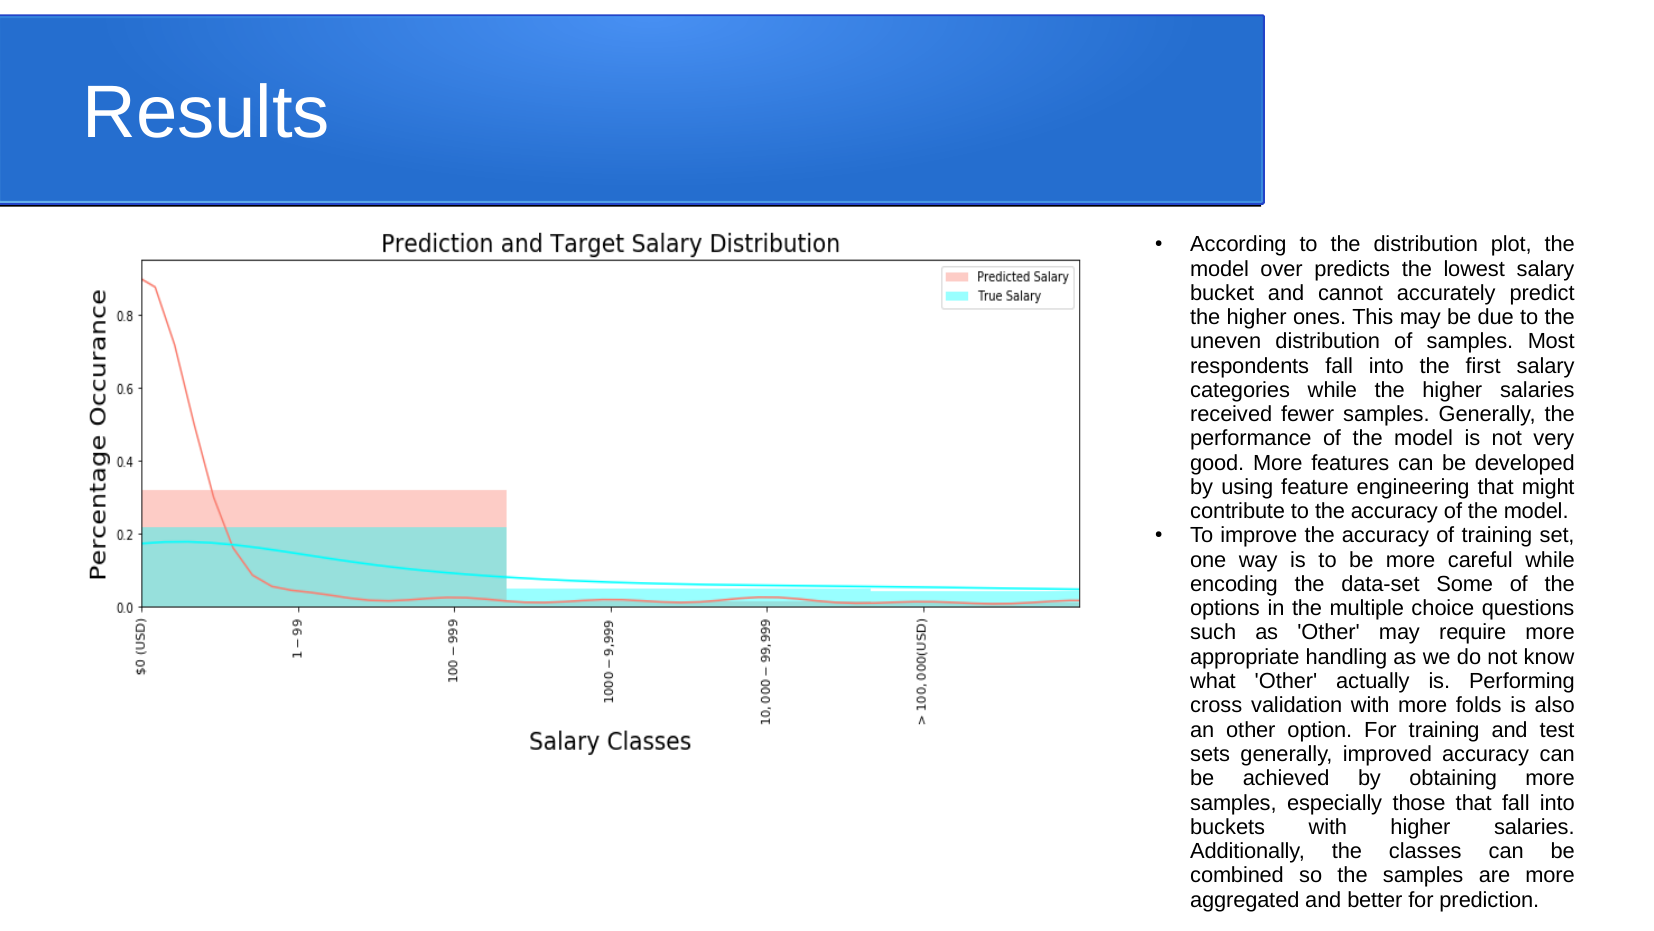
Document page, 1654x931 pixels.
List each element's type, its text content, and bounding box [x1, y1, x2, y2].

title Results [82, 35, 1235, 189]
picture [82, 224, 1087, 764]
text_box According to the distribution plot, the model over predicts the lowest salary bucket and cannot accurately predict the higher ones. This may be due to the uneven distribution of samples. Most respondents fall into the first salary categories while the higher salaries received fewer samples. Generally, the performance of the model is not very good. More features can be developed by using feature engineering that might contribute to the accuracy of the model. To improve the accuracy of training set, one way is to be more careful while encoding the data-set Some of the options in the multiple choice questions such as 'Other' may require more appropriate handling as we do not know what 'Other' actually is. Performing cross validation with more folds is also an other option. For training and test sets generally, improved accuracy can be achieved by obtaining more samples, especially those that fall into buckets with higher salaries. Additionally, the classes can be combined so the samples are more aggregated and better for prediction. [1140, 224, 1591, 920]
